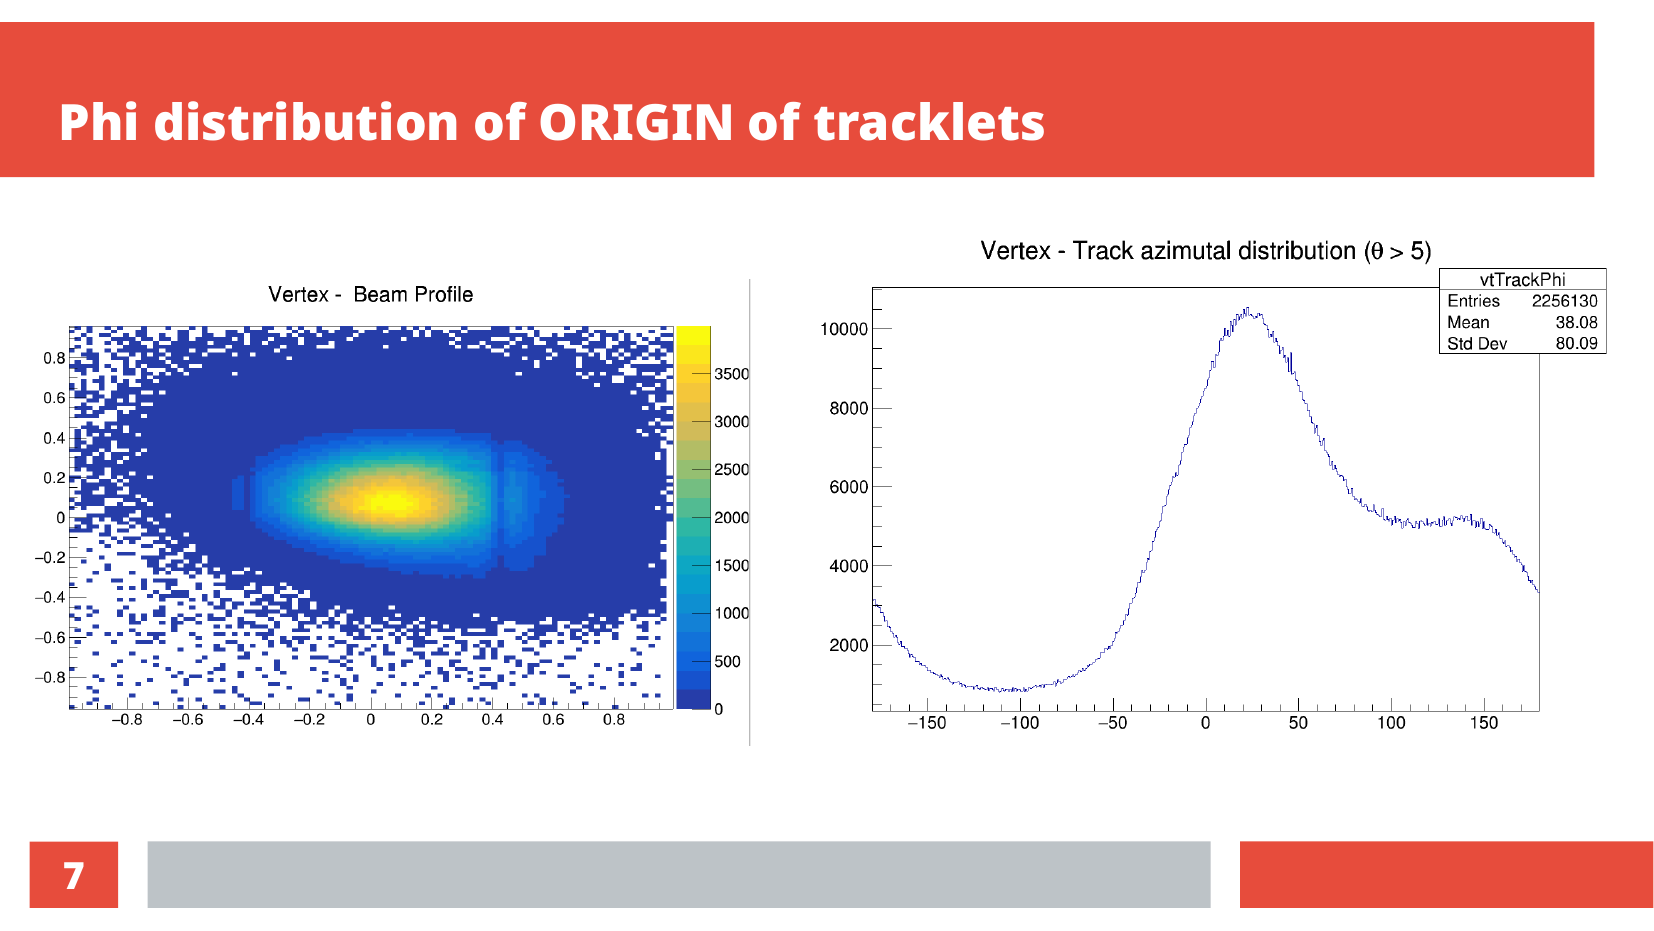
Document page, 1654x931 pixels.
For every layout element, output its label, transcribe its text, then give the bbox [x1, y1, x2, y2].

title Phi distribution of ORIGIN of tracklets [59, 44, 1595, 156]
picture [5, 279, 751, 746]
picture [803, 234, 1617, 742]
